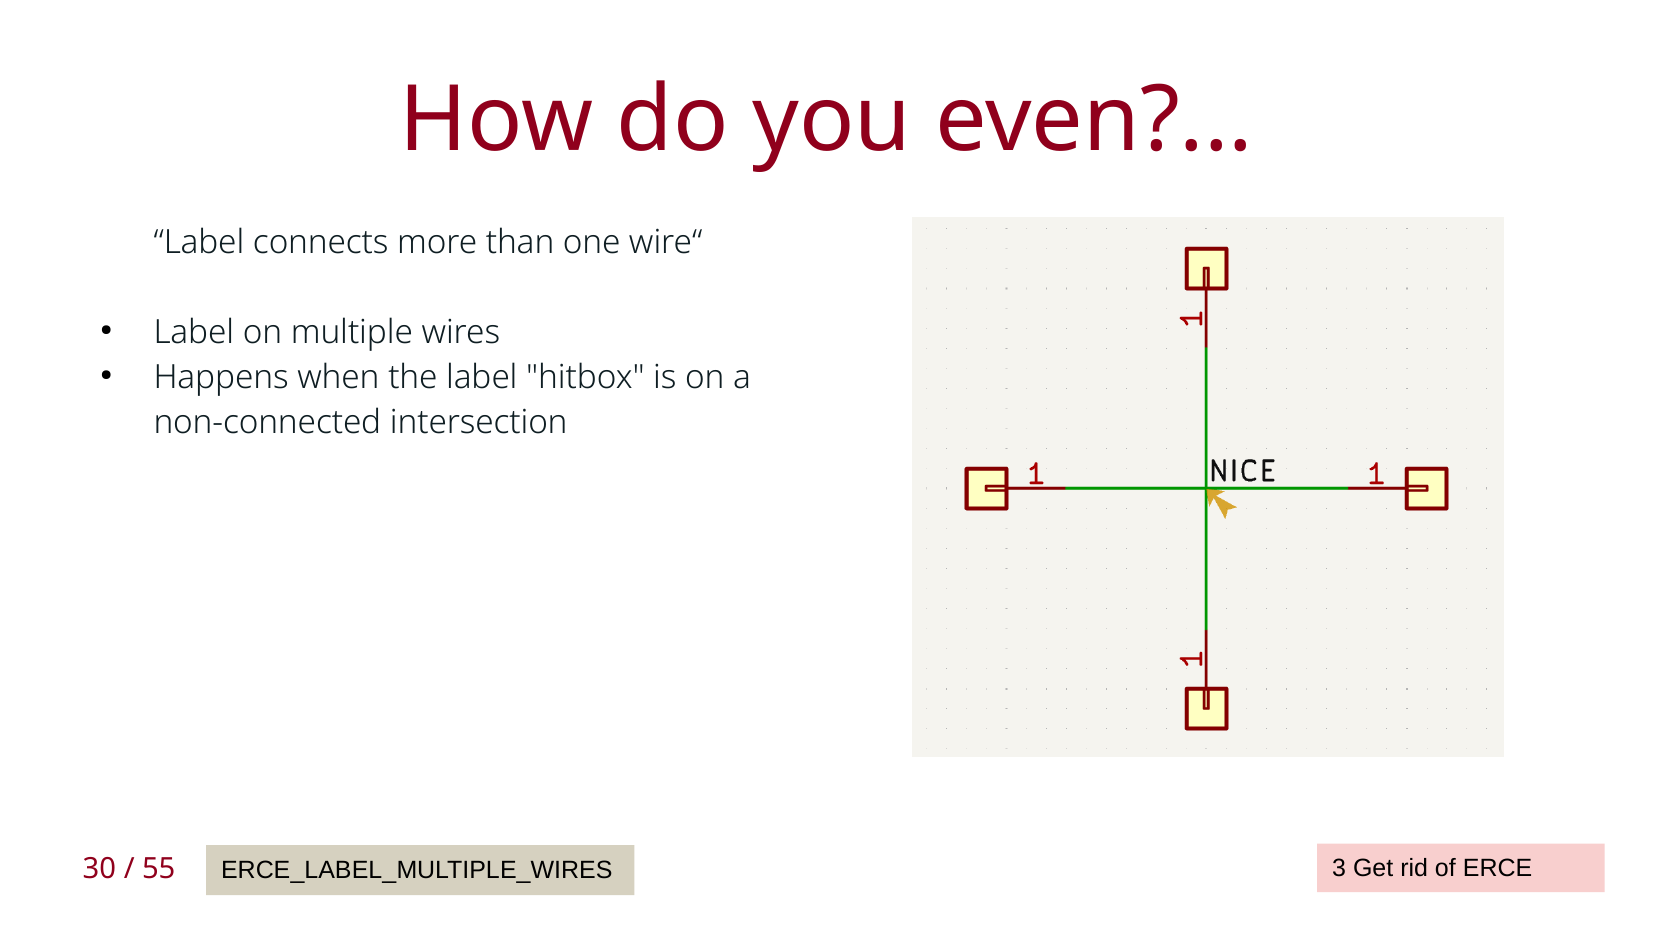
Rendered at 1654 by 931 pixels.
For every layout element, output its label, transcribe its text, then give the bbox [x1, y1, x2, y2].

text_box 3 Get rid of ERCE [1317, 843, 1605, 893]
list “Label connects more than one wire“ Label on multiple wires Happens when the label "hitbox" is on a non-connected intersection [82, 217, 809, 758]
picture [912, 217, 1504, 758]
title How do you even?... [82, 37, 1571, 193]
text_box ERCE_LABEL_MULTIPLE_WIRES [206, 845, 635, 896]
